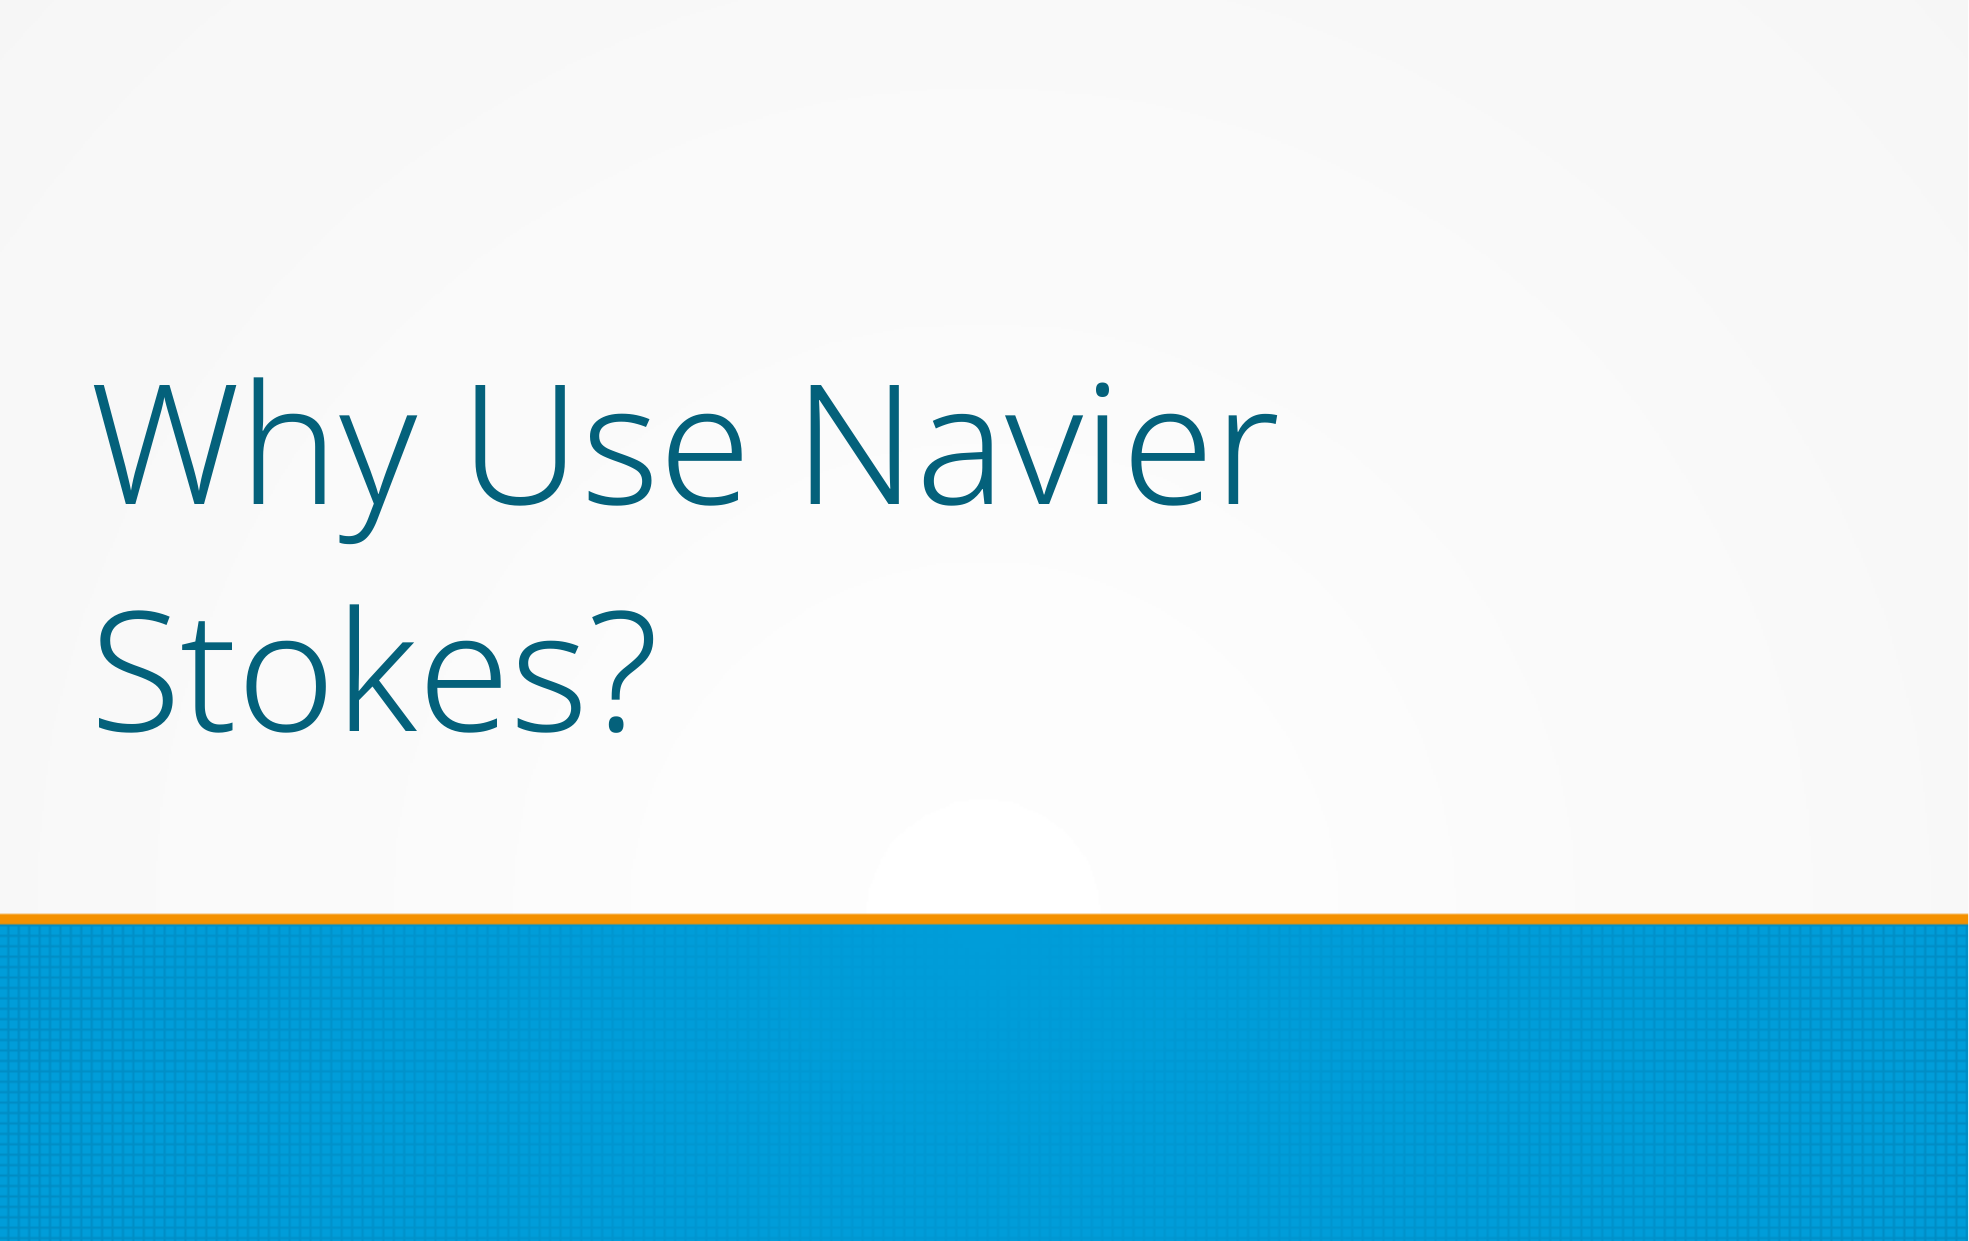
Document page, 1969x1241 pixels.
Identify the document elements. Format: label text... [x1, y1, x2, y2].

picture [0, 0, 1969, 924]
title Why Use Navier Stokes? [89, 49, 1862, 781]
